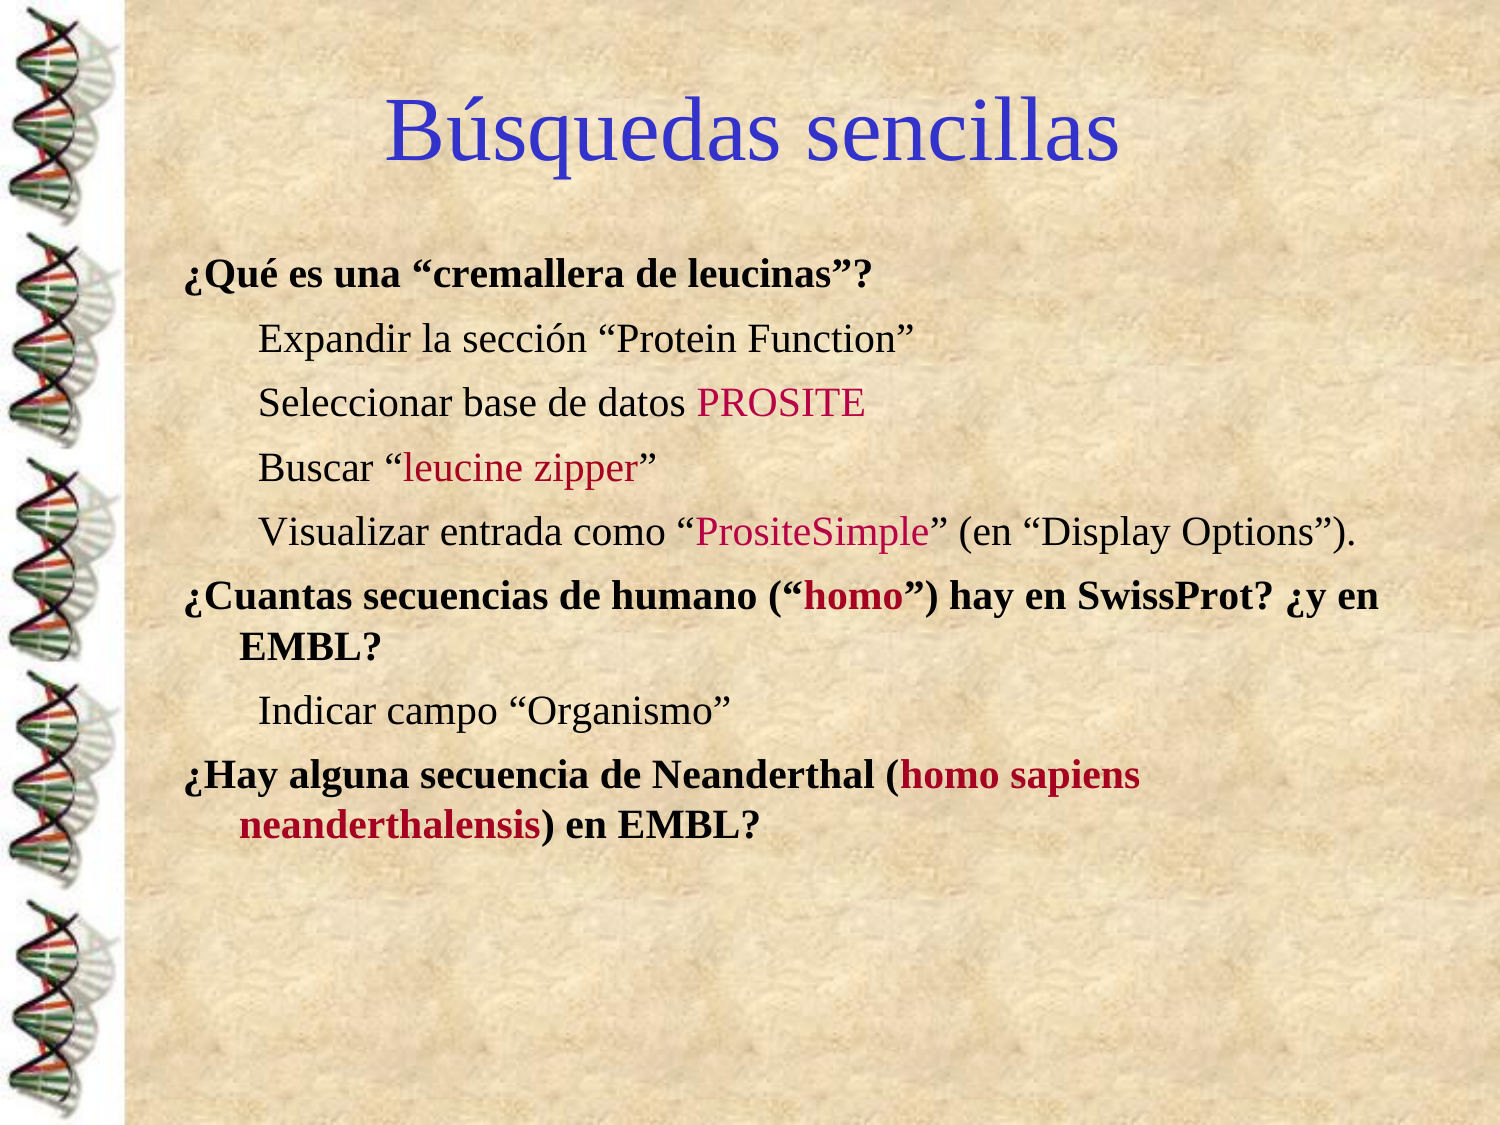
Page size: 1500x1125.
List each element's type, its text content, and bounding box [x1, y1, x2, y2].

picture [0, 0, 1500, 1125]
list ¿Qué es una “cremallera de leucinas”? Expandir la sección “Protein Function” Seleccionar base de datos PROSITE Buscar “leucine zipper” Visualizar entrada como “PrositeSimple” (en “Display Options”). ¿Cuantas secuencias de humano (“homo”) hay en SwissProt? ¿y en EMBL? Indicar campo “Organismo” ¿Hay alguna secuencia de Neanderthal (homo sapiens neanderthalensis) en EMBL? [168, 239, 1444, 1125]
title Búsquedas sencillas [116, 32, 1392, 220]
